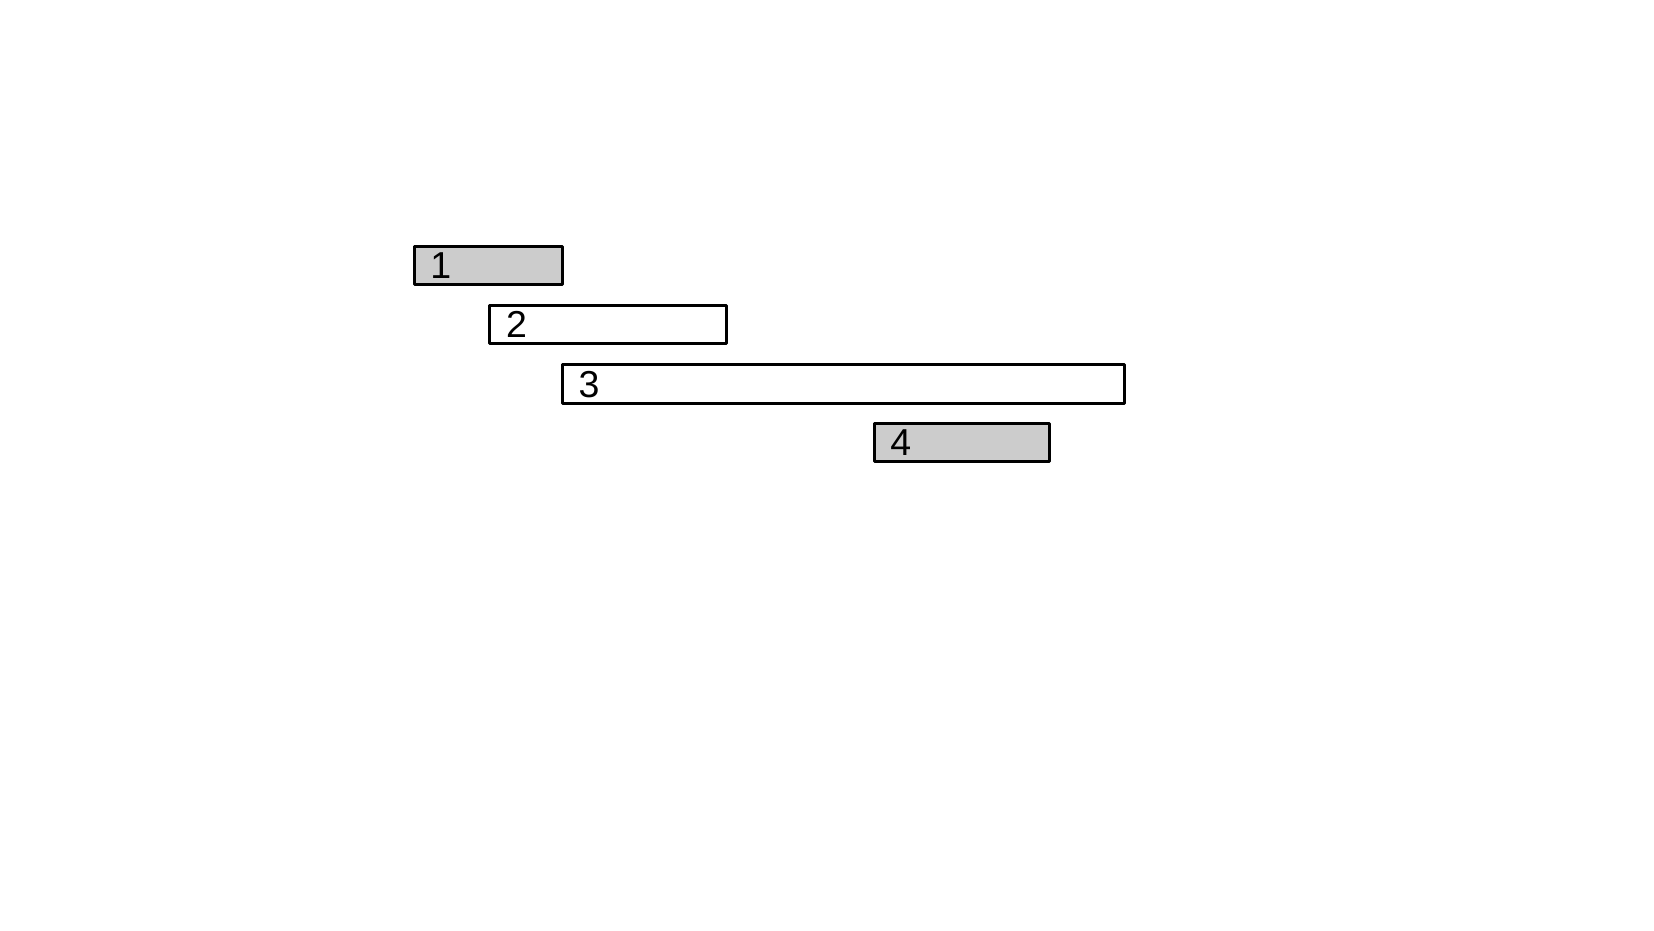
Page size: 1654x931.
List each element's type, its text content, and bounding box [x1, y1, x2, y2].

text_box 3 [562, 364, 1125, 404]
text_box 1 [414, 246, 563, 285]
text_box 2 [489, 305, 727, 344]
text_box 4 [874, 423, 1050, 462]
